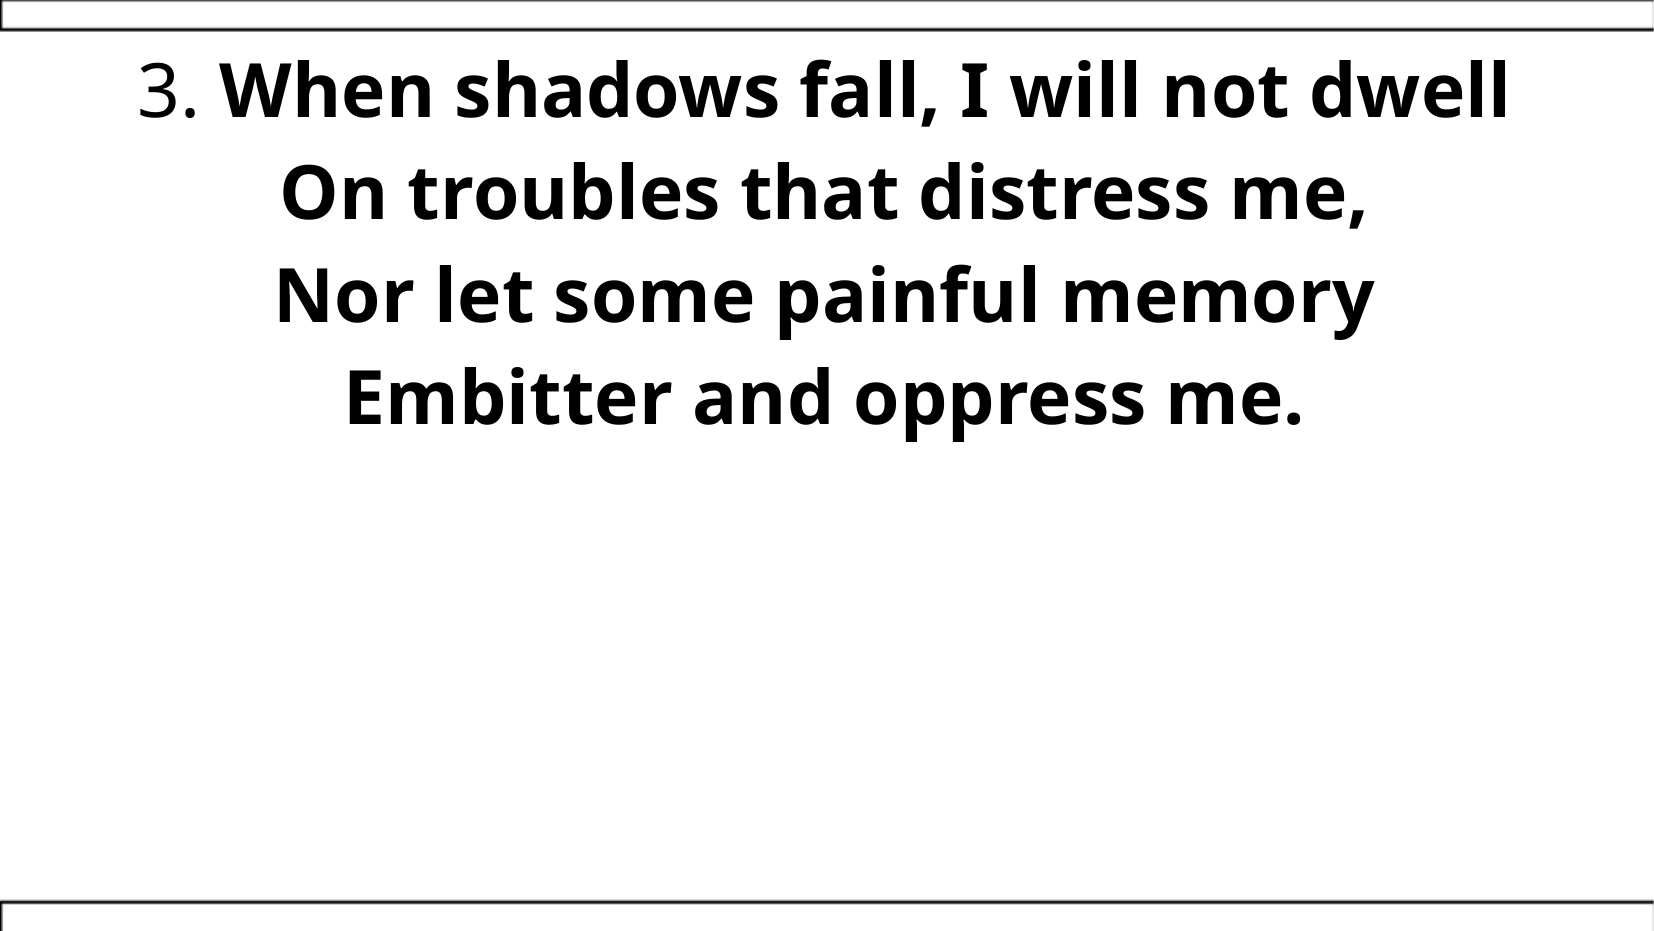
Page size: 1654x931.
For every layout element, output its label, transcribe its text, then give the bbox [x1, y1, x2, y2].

picture [0, 0, 1654, 931]
text_box 3. When shadows fall, I will not dwell On troubles that distress me, Nor let some painful memory Embitter and oppress me. [105, 30, 1546, 466]
